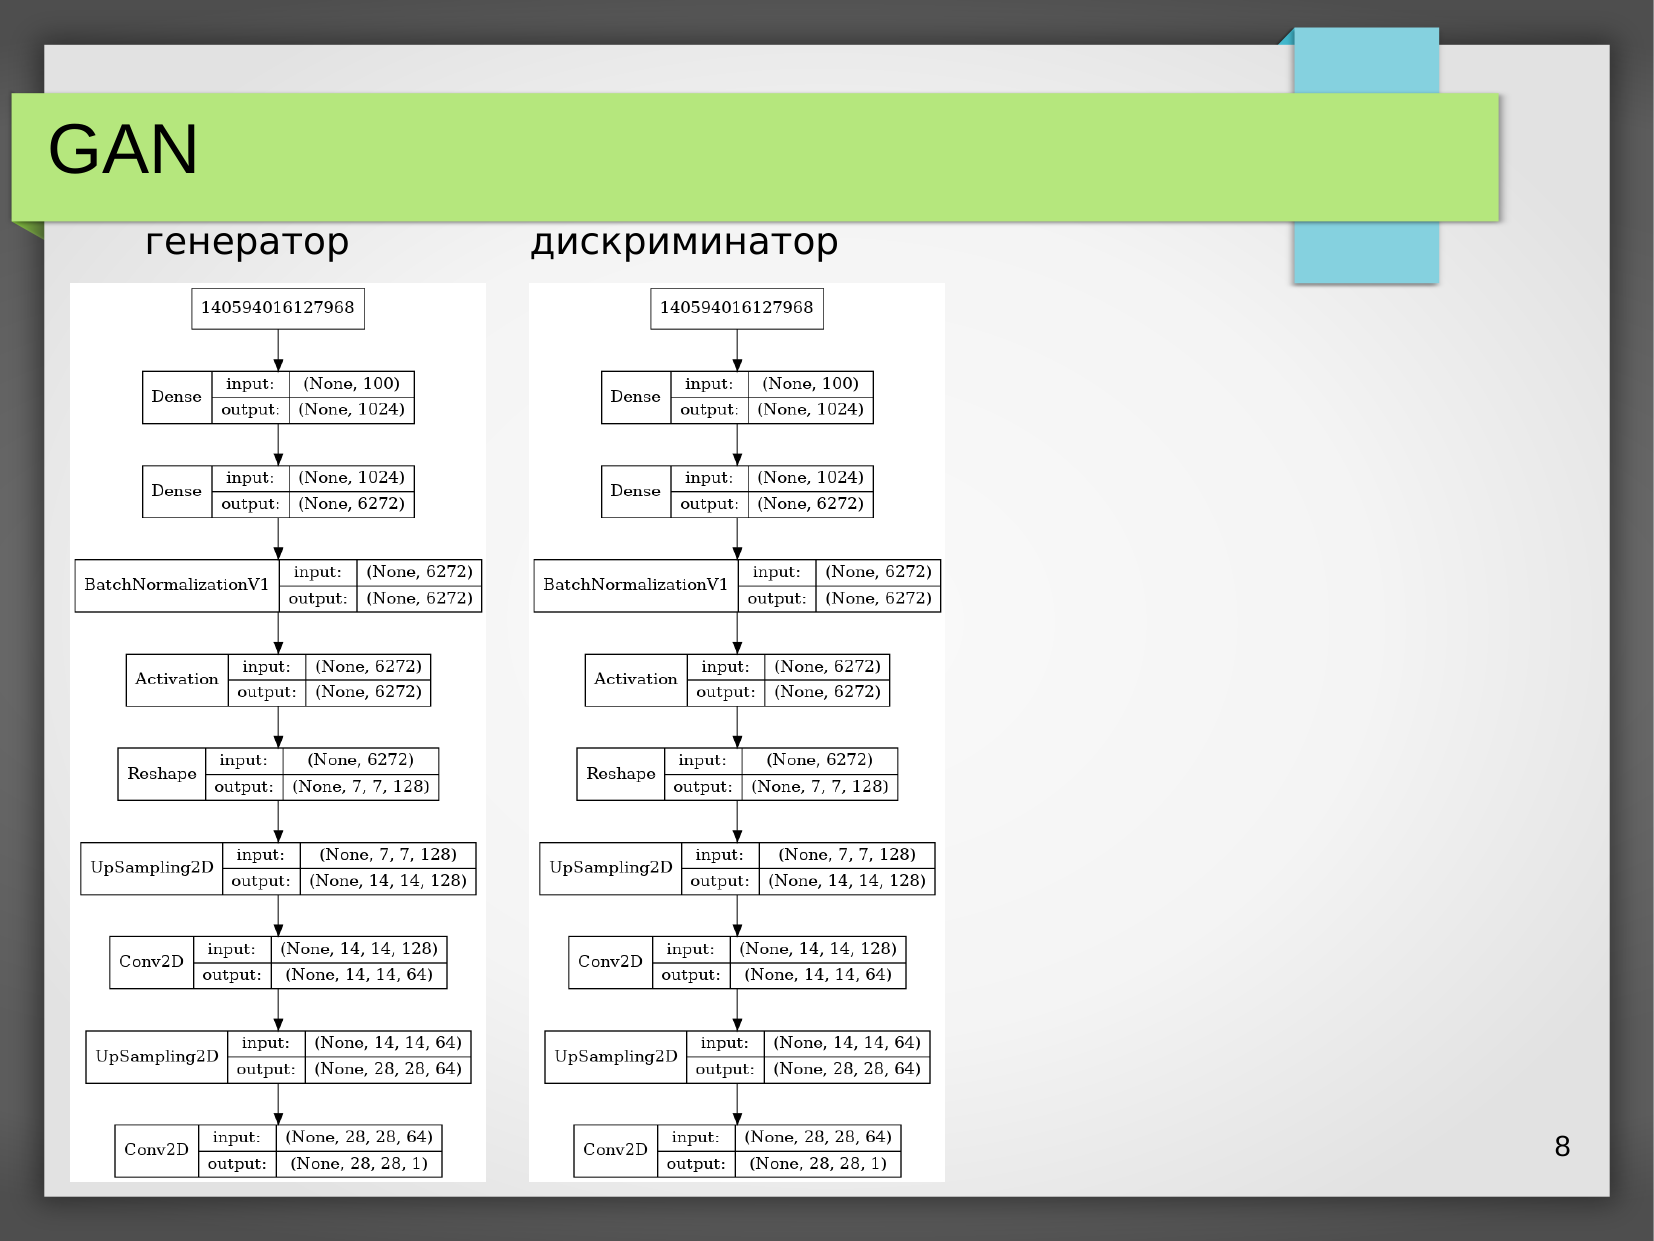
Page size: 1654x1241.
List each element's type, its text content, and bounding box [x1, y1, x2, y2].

text_box генератор дискриминатор [129, 212, 1040, 271]
title GAN [47, 109, 1501, 189]
picture [0, 0, 1654, 1241]
